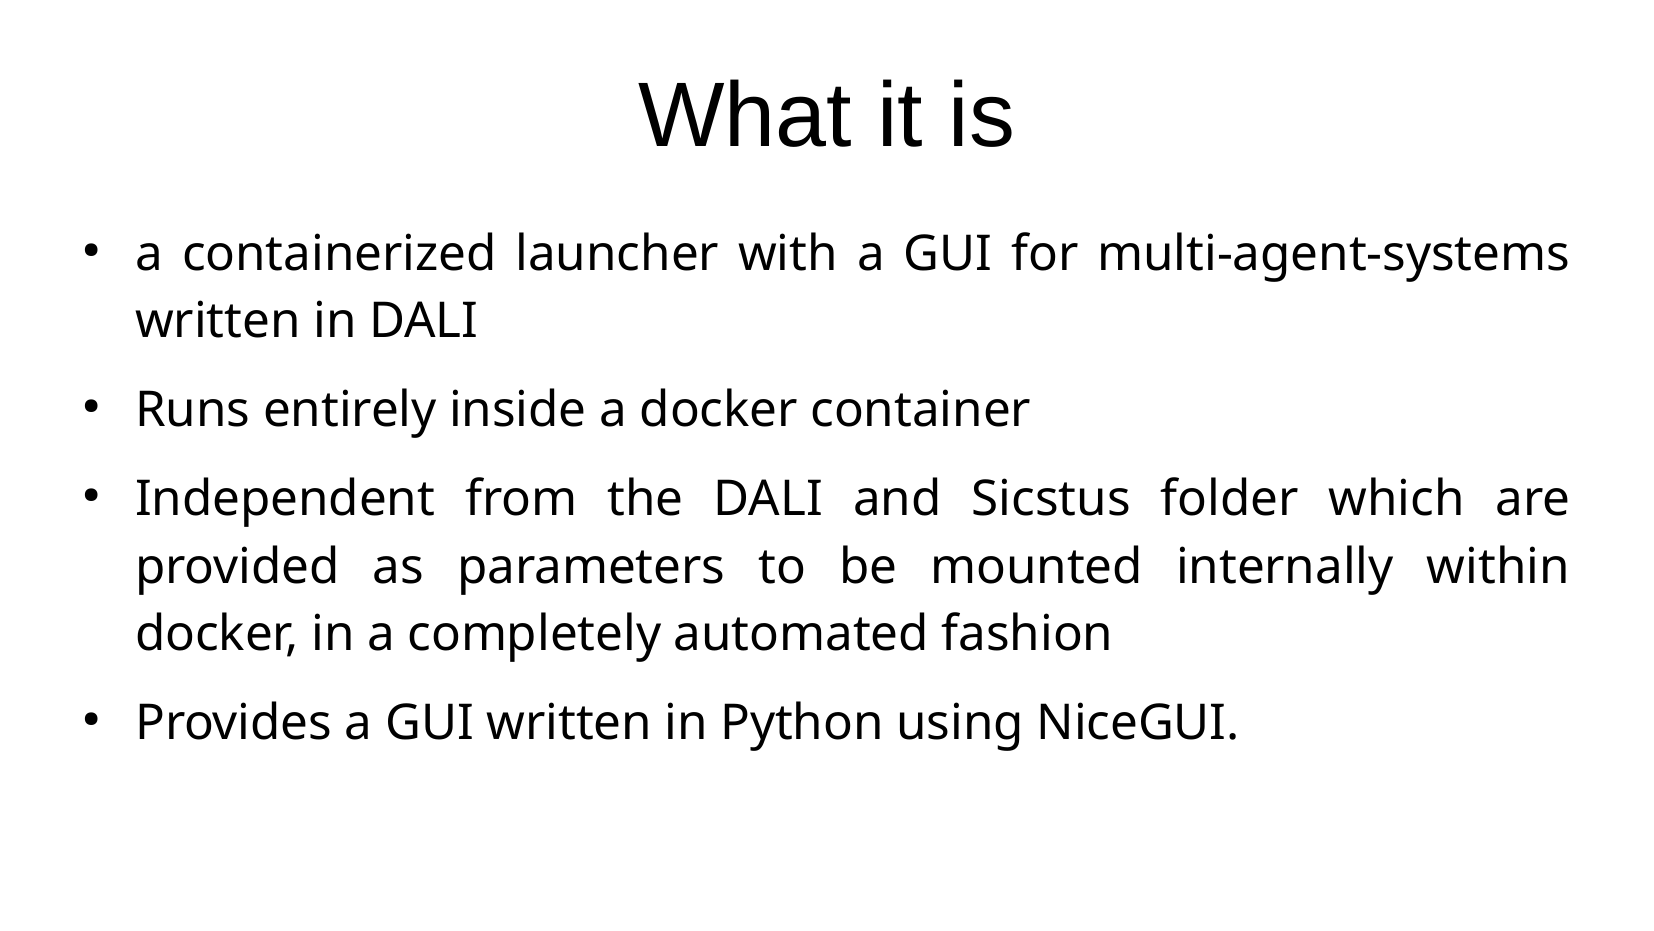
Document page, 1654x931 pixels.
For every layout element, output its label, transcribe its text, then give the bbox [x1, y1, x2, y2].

title What it is [82, 37, 1571, 193]
list a containerized launcher with a GUI for multi-agent-systems written in DALI Runs entirely inside a docker container Independent from the DALI and Sicstus folder which are provided as parameters to be mounted internally within docker, in a completely automated fashion Provides a GUI written in Python using NiceGUI. [82, 217, 1571, 758]
